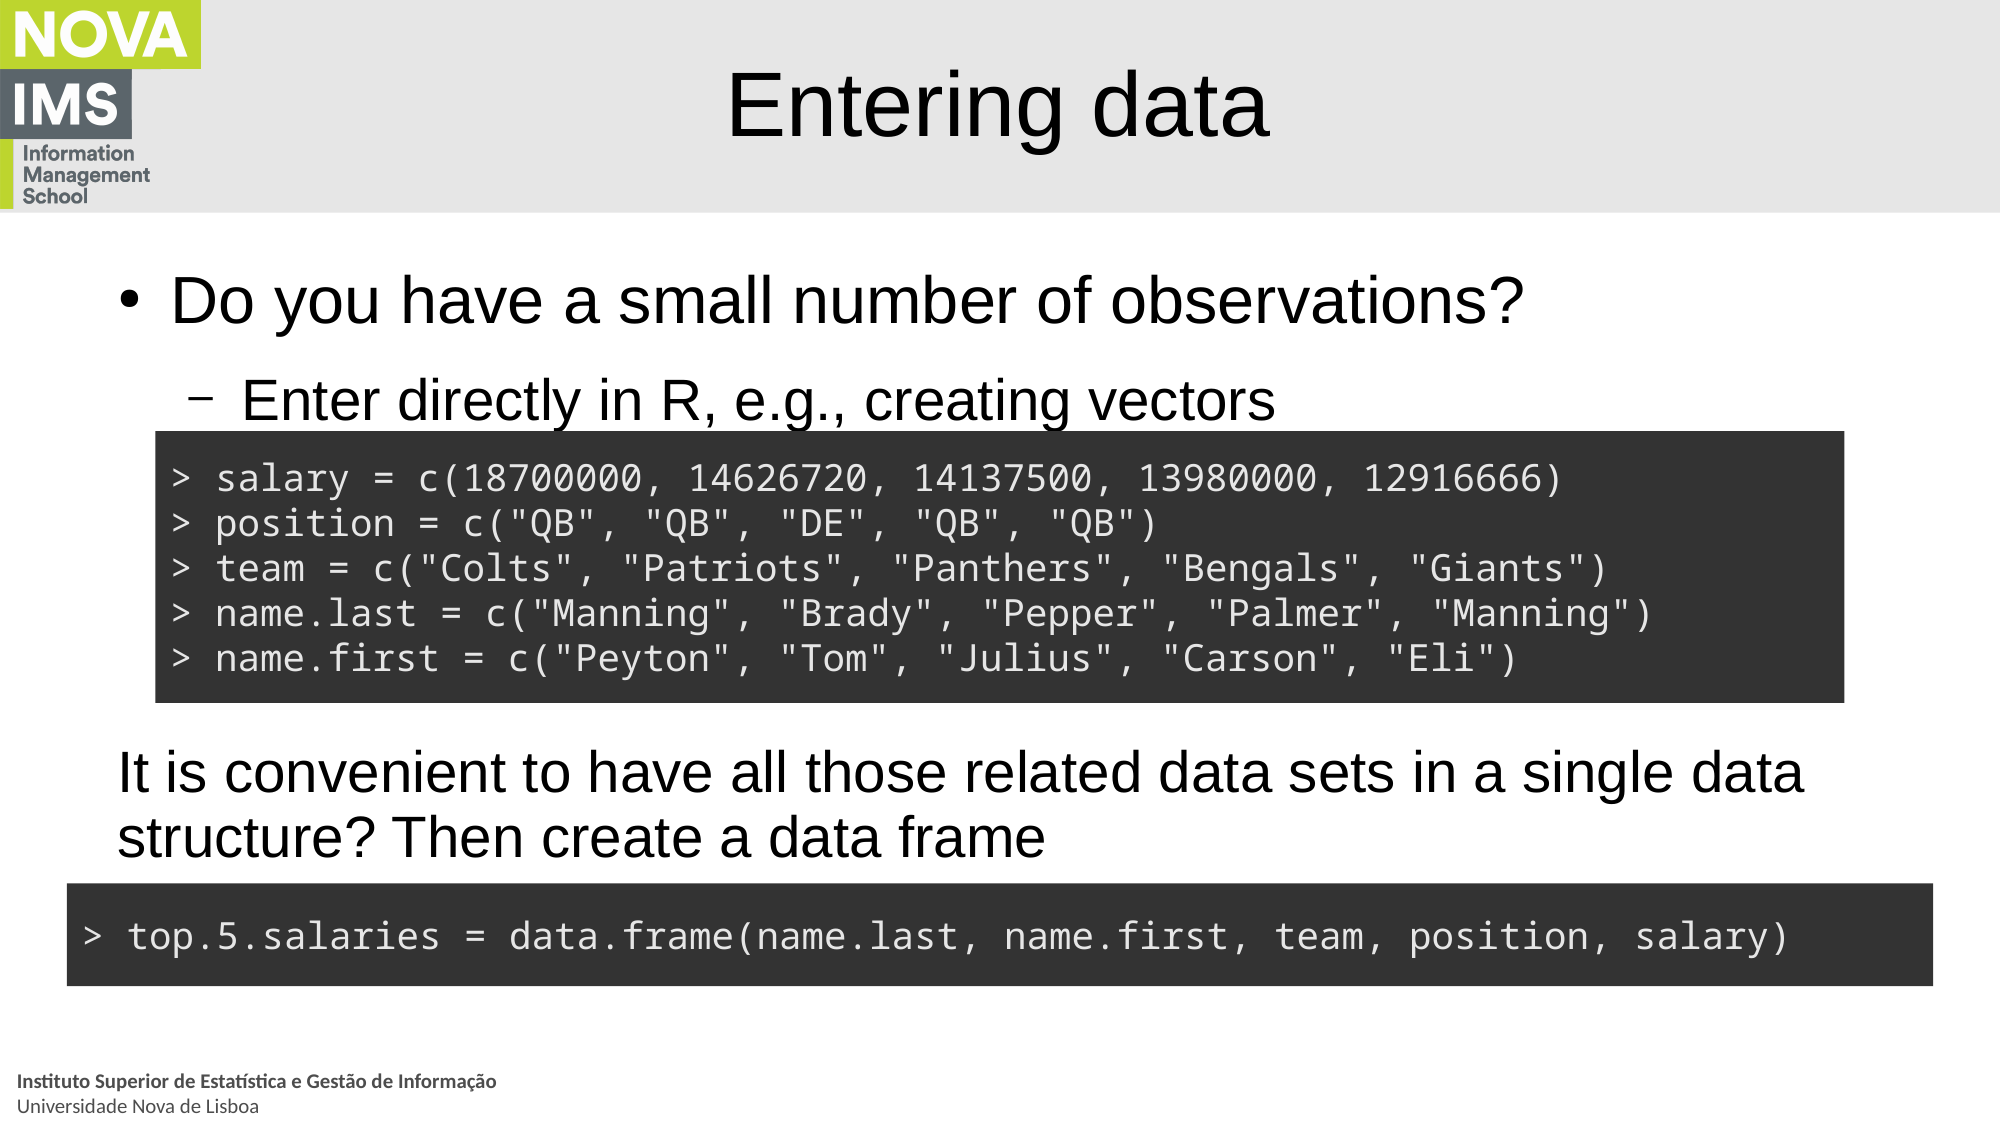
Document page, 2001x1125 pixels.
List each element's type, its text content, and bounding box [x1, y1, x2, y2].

list Do you have a small number of observations? Enter directly in R, e.g., creating vectors [99, 263, 1900, 883]
picture [0, 0, 201, 209]
text_box It is convenient to have all those related data sets in a single data structure? Then create a data frame [102, 732, 1934, 878]
text_box > salary = c(18700000, 14626720, 14137500, 13980000, 12916666) > position = c("QB", "QB", "DE", "QB", "QB") > team = c("Colts", "Patriots", "Panthers", "Bengals", "Giants") > name.last = c("Manning", "Brady", "Pepper", "Palmer", "Manning") > name.first = c("Peyton", "Tom", "Julius", "Carson", "Eli") [155, 431, 1845, 703]
title Entering data [94, 19, 1902, 189]
text_box > top.5.salaries = data.frame(name.last, name.first, team, position, salary) [66, 883, 1934, 987]
